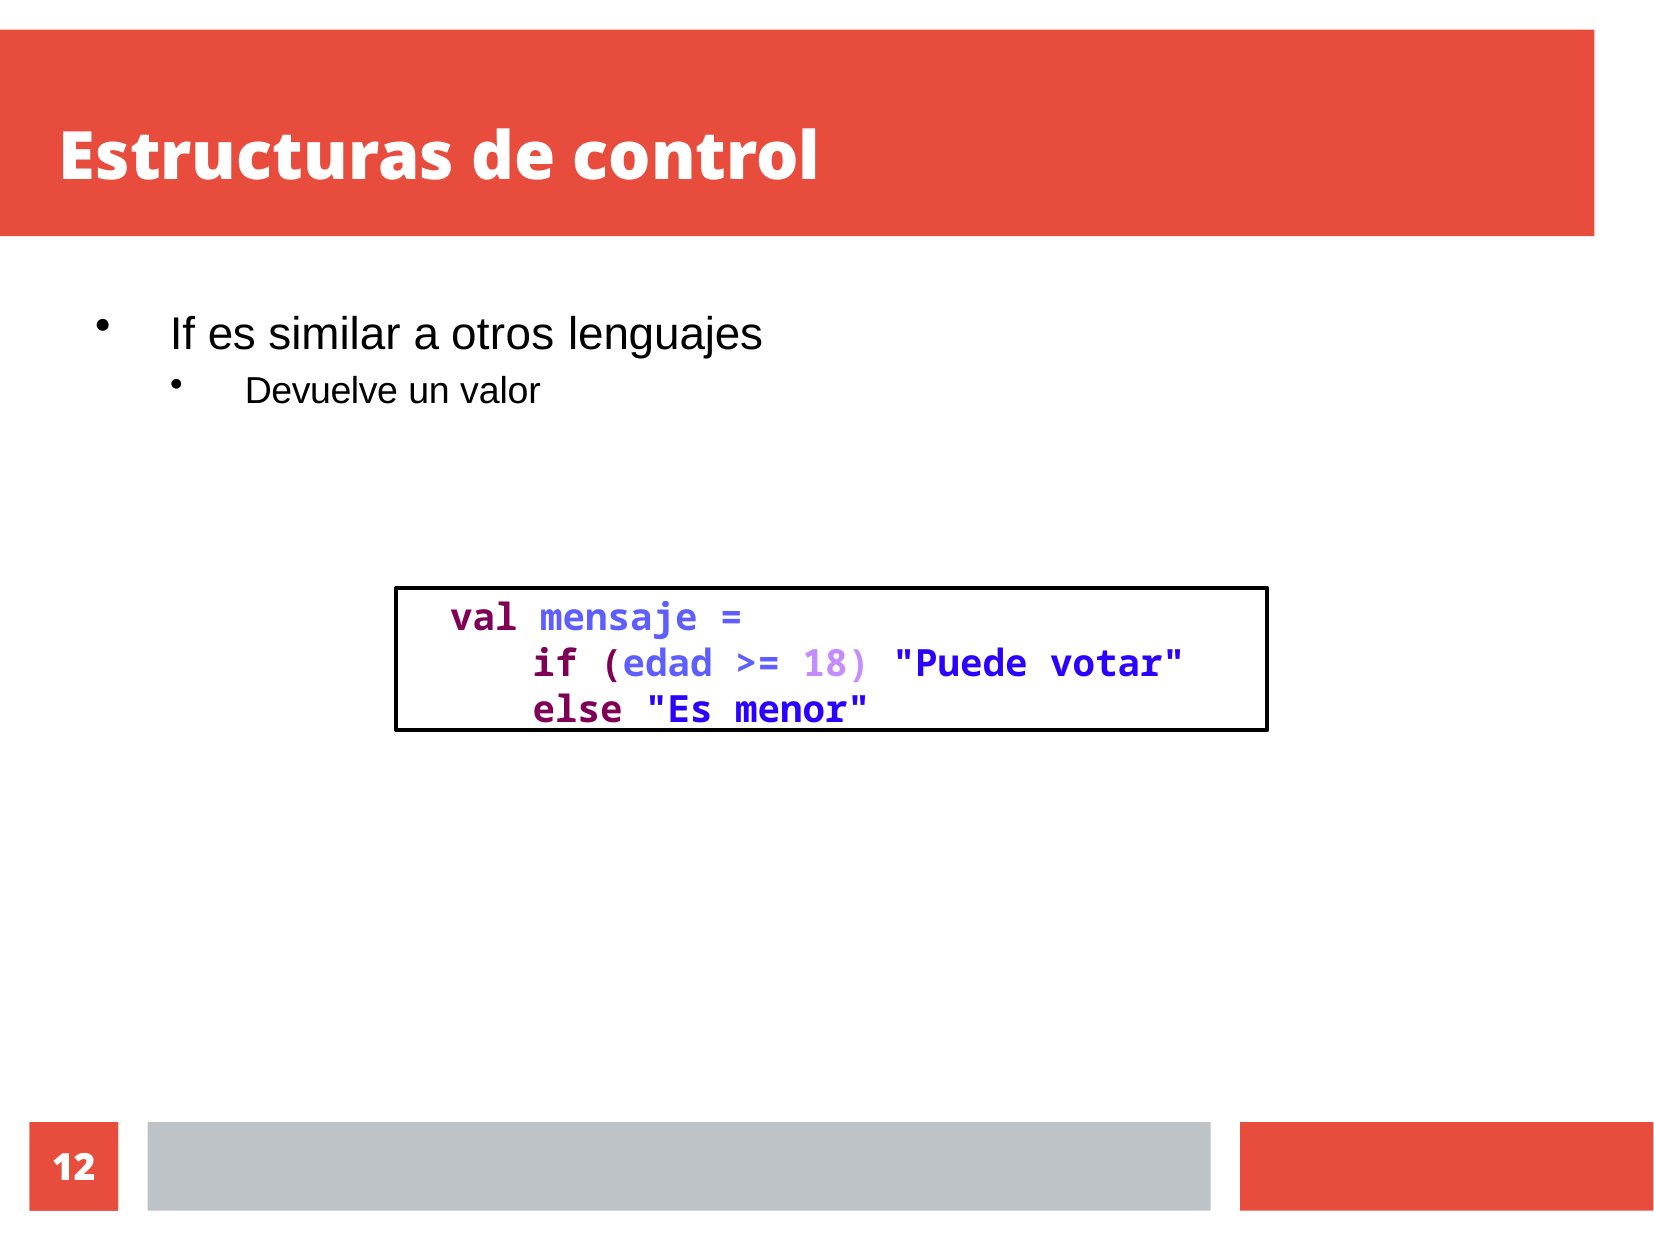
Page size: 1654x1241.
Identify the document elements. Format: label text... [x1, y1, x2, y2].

text_box If es similar a otros lenguajes Devuelve un valor [92, 303, 777, 412]
title Estructuras de control [59, 66, 1595, 200]
text_box val mensaje = if (edad >= 18) "Puede votar" else "Es menor" [396, 587, 1268, 731]
